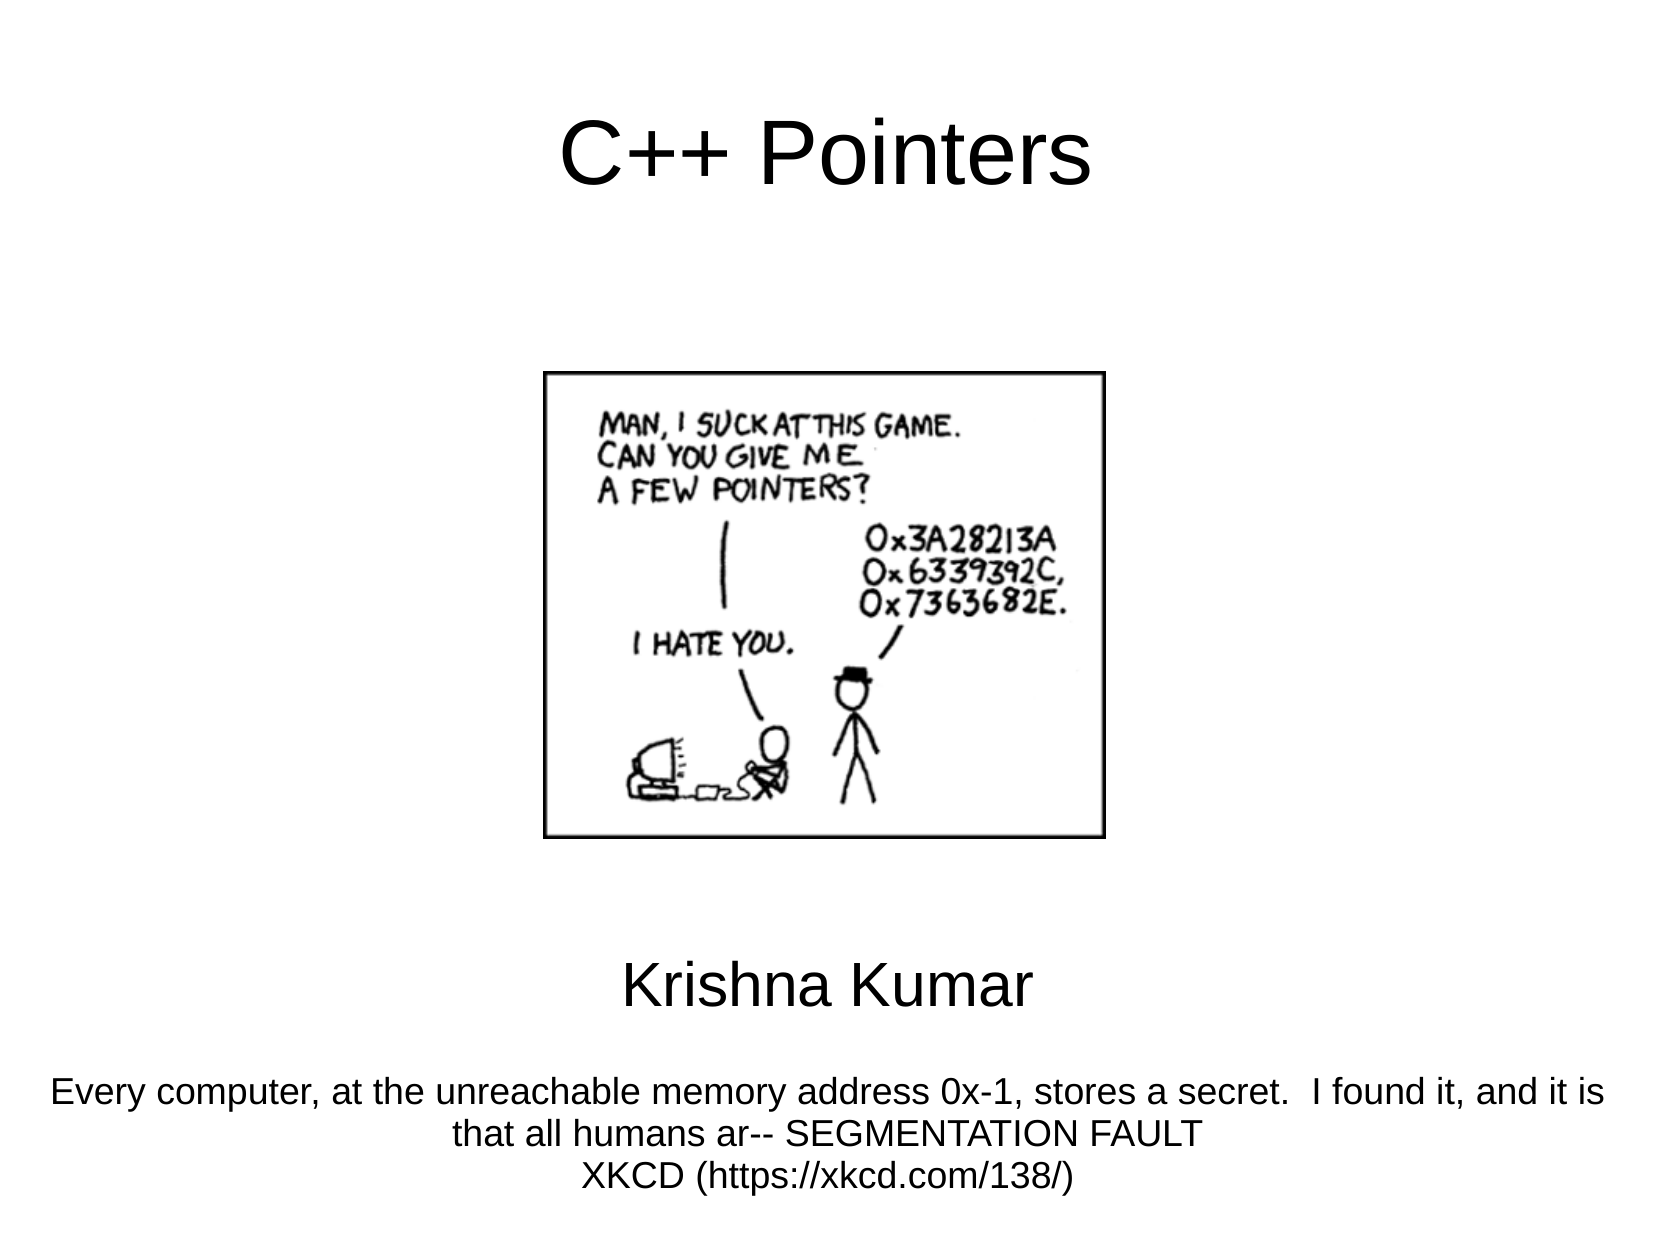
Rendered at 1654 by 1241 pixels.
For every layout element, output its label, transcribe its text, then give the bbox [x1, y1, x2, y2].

title C++ Pointers [82, 49, 1571, 257]
picture [543, 371, 1106, 839]
text_box Every computer, at the unreachable memory address 0x-1, stores a secret. I found it, and it is that all humans ar-- SEGMENTATION FAULT XKCD (https://xkcd.com/138/) [35, 1062, 1630, 1204]
text_box Krishna Kumar [545, 933, 1111, 1036]
